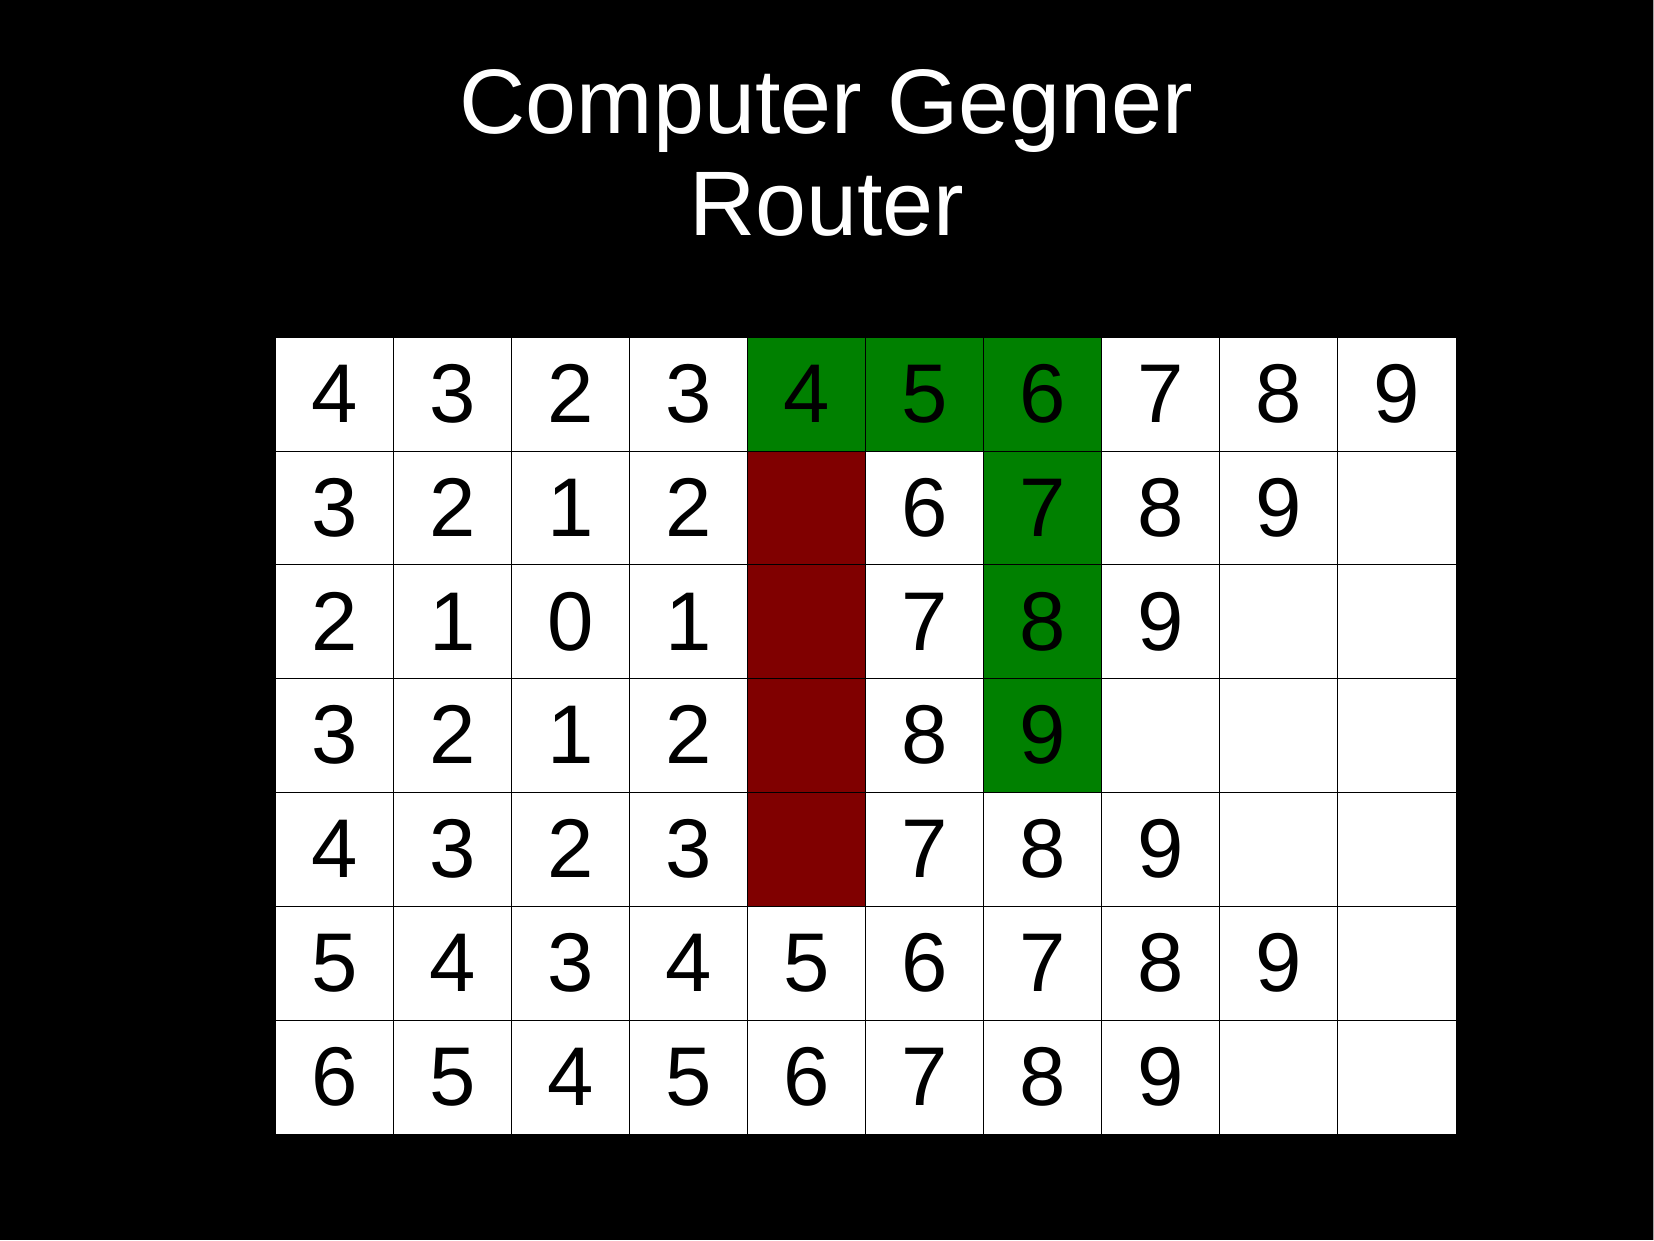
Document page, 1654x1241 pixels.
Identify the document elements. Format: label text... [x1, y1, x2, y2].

table_cell 1 [512, 452, 629, 564]
table_cell [1220, 679, 1337, 792]
table_cell 8 [866, 679, 983, 792]
table_cell [1220, 793, 1337, 906]
table_cell 7 [866, 565, 983, 678]
table_cell 9 [1220, 452, 1337, 564]
table_cell 9 [1102, 1021, 1219, 1134]
table_cell 4 [630, 907, 747, 1020]
table_cell 9 [1220, 907, 1337, 1020]
table_cell [748, 793, 865, 906]
table_cell [748, 452, 865, 564]
table_cell 6 [866, 907, 983, 1020]
table_cell 0 [512, 565, 629, 678]
table_cell 2 [276, 565, 393, 678]
table_cell [1338, 1021, 1456, 1134]
table_cell [1220, 565, 1337, 678]
table_header 7 [1102, 338, 1219, 451]
table_cell 8 [1102, 907, 1219, 1020]
table_cell 2 [394, 679, 511, 792]
table_header 3 [394, 338, 511, 451]
table_cell 3 [276, 679, 393, 792]
table_cell [1338, 793, 1456, 906]
table_cell 4 [394, 907, 511, 1020]
table_cell [1338, 907, 1456, 1020]
table_cell 8 [984, 1021, 1101, 1134]
table_header 4 [748, 338, 865, 451]
table_cell [1102, 679, 1219, 792]
table_cell 1 [512, 679, 629, 792]
table_cell 9 [984, 679, 1101, 792]
title Computer Gegner Router [82, 49, 1571, 257]
table_cell [748, 679, 865, 792]
table_cell 8 [1102, 452, 1219, 564]
table_cell 8 [984, 793, 1101, 906]
table_cell 2 [630, 452, 747, 564]
table_cell [1338, 565, 1456, 678]
table_header 9 [1338, 338, 1456, 451]
table_cell [748, 565, 865, 678]
table_cell 5 [630, 1021, 747, 1134]
table_cell 5 [748, 907, 865, 1020]
table_header 3 [630, 338, 747, 451]
table_cell [1220, 1021, 1337, 1134]
table_header 5 [866, 338, 983, 451]
table_cell 3 [276, 452, 393, 564]
table_header 8 [1220, 338, 1337, 451]
table_header 6 [984, 338, 1101, 451]
table_cell 1 [394, 565, 511, 678]
table_cell [1338, 452, 1456, 564]
table_cell 2 [512, 793, 629, 906]
table_cell 6 [276, 1021, 393, 1134]
table_cell 2 [394, 452, 511, 564]
table_cell 3 [630, 793, 747, 906]
table_cell 6 [866, 452, 983, 564]
table_cell 5 [394, 1021, 511, 1134]
table_cell 3 [394, 793, 511, 906]
table_cell 4 [276, 793, 393, 906]
table_header 2 [512, 338, 629, 451]
table_header 4 [276, 338, 393, 451]
table_cell 5 [276, 907, 393, 1020]
table_cell 7 [866, 1021, 983, 1134]
table_cell 6 [748, 1021, 865, 1134]
table_cell [1338, 679, 1456, 792]
table_cell 9 [1102, 793, 1219, 906]
table_cell 2 [630, 679, 747, 792]
table_cell 9 [1102, 565, 1219, 678]
table_cell 1 [630, 565, 747, 678]
table_cell 7 [984, 452, 1101, 564]
table_cell 7 [984, 907, 1101, 1020]
table_cell 3 [512, 907, 629, 1020]
table_cell 4 [512, 1021, 629, 1134]
table_cell 8 [984, 565, 1101, 678]
table_cell 7 [866, 793, 983, 906]
